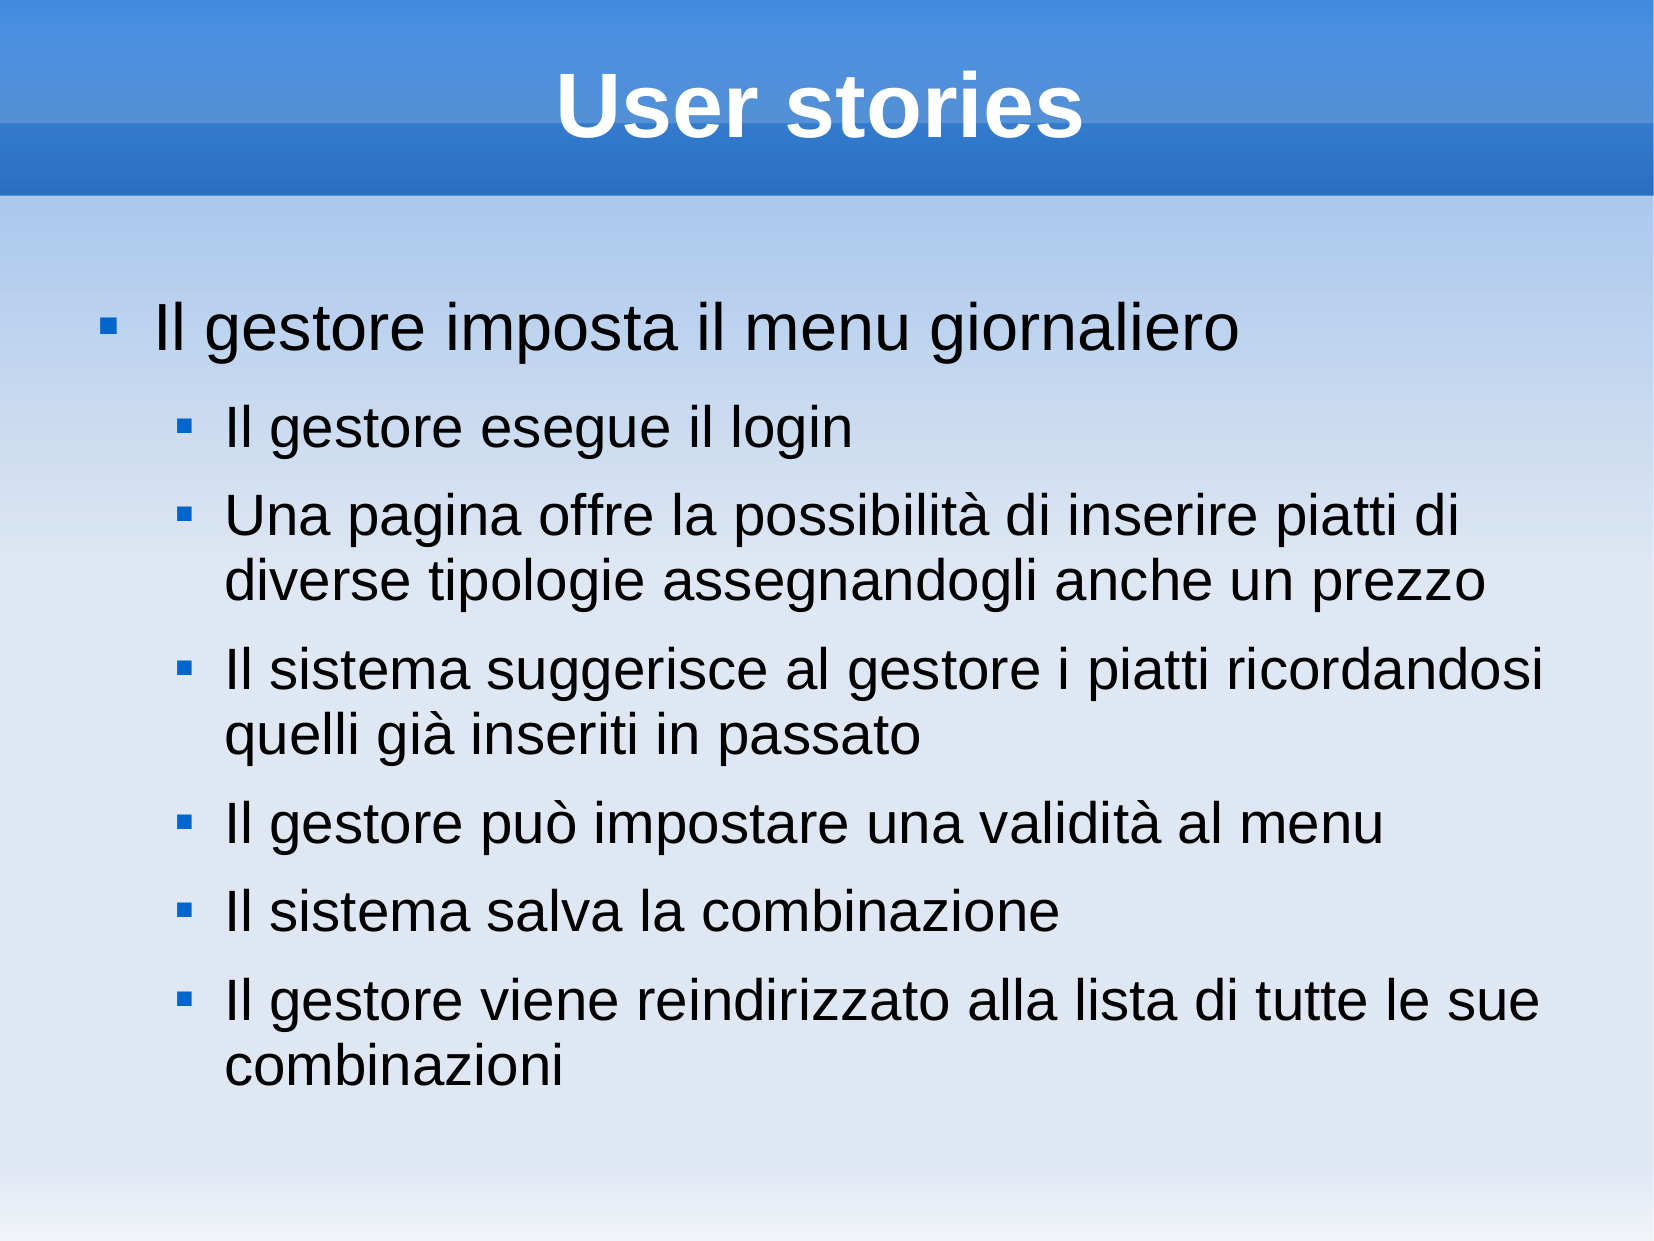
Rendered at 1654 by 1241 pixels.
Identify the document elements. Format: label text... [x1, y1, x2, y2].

picture [0, 0, 1654, 1241]
list Il gestore imposta il menu giornaliero Il gestore esegue il login Una pagina offre la possibilità di inserire piatti di diverse tipologie assegnandogli anche un prezzo Il sistema suggerisce al gestore i piatti ricordandosi quelli già inseriti in passato Il gestore può impostare una validità al menu Il sistema salva la combinazione Il gestore viene reindirizzato alla lista di tutte le sue combinazioni [82, 290, 1571, 1124]
title User stories [76, 0, 1565, 208]
